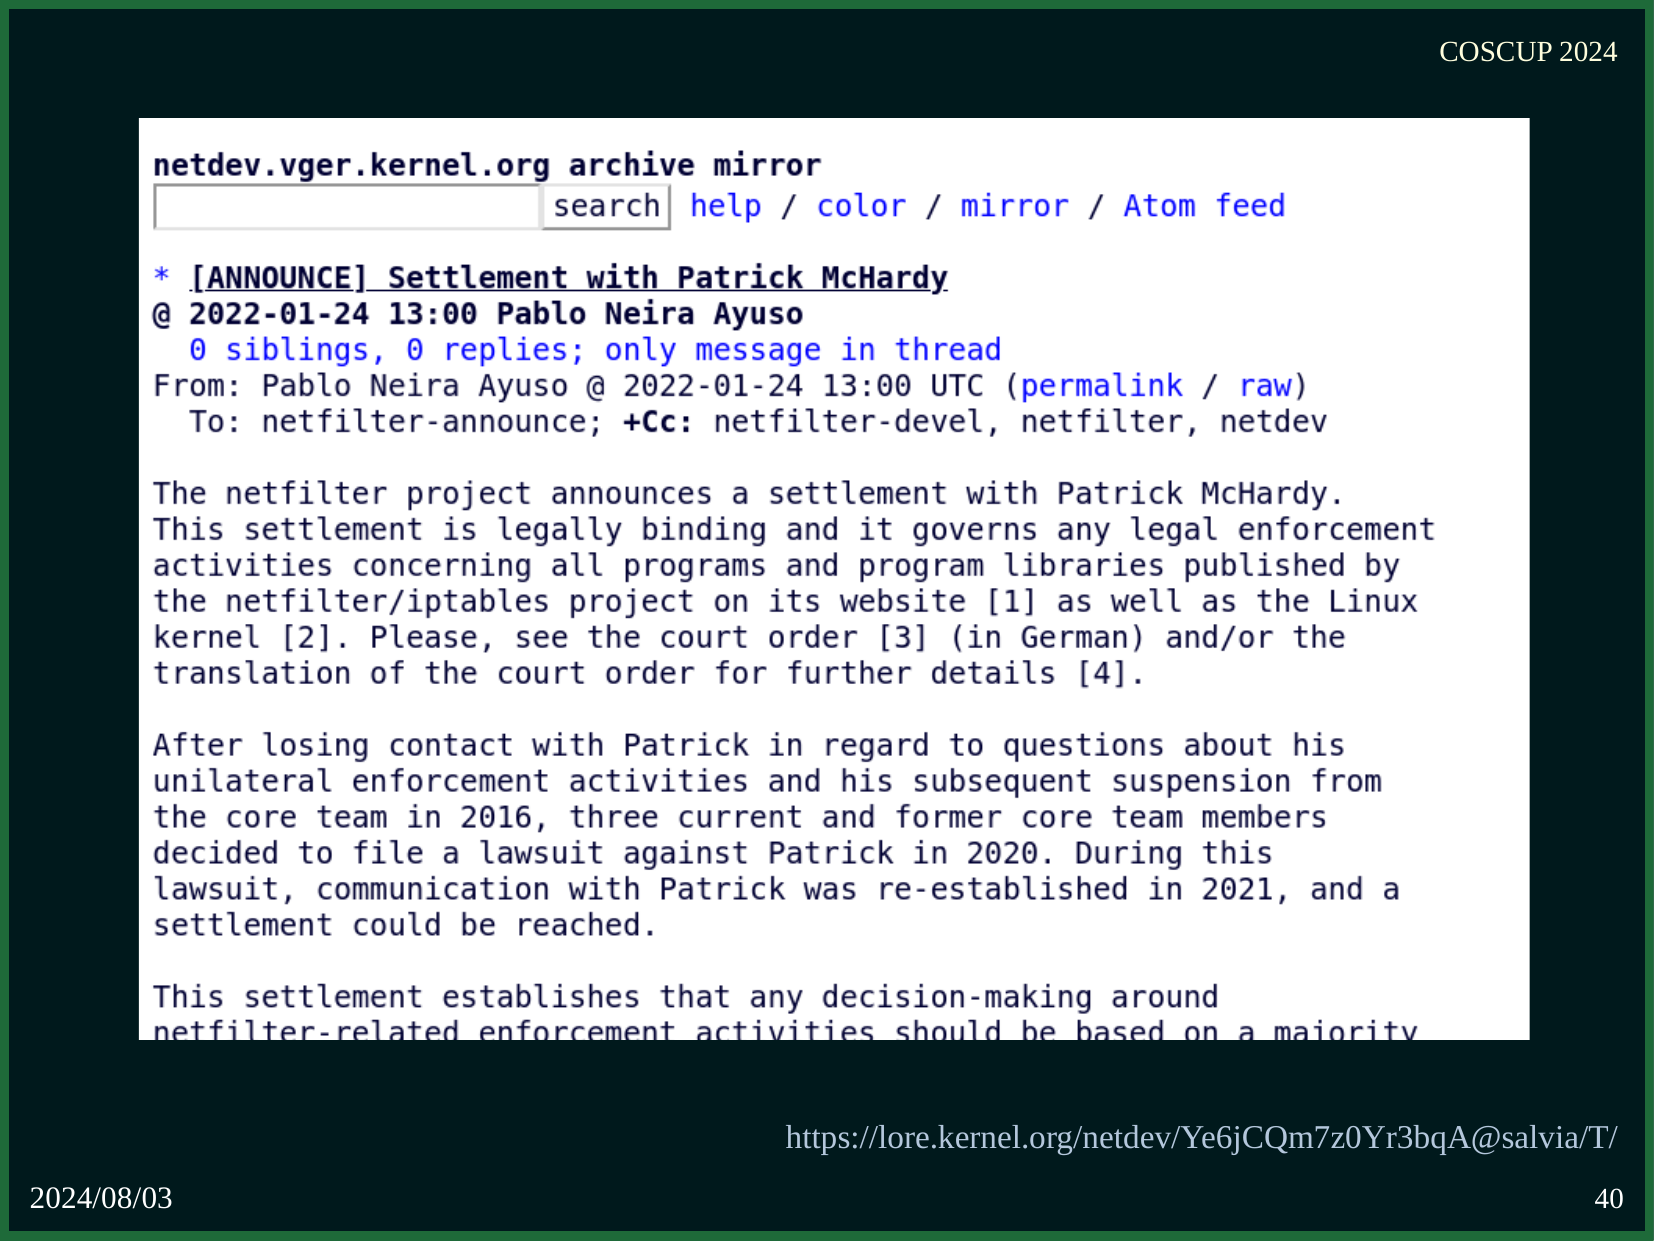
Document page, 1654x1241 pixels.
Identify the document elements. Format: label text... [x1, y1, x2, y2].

picture [138, 118, 1530, 1040]
text_box https://lore.kernel.org/netdev/Ye6jCQm7z0Yr3bqA@salvia/T/ [106, 1094, 1636, 1181]
